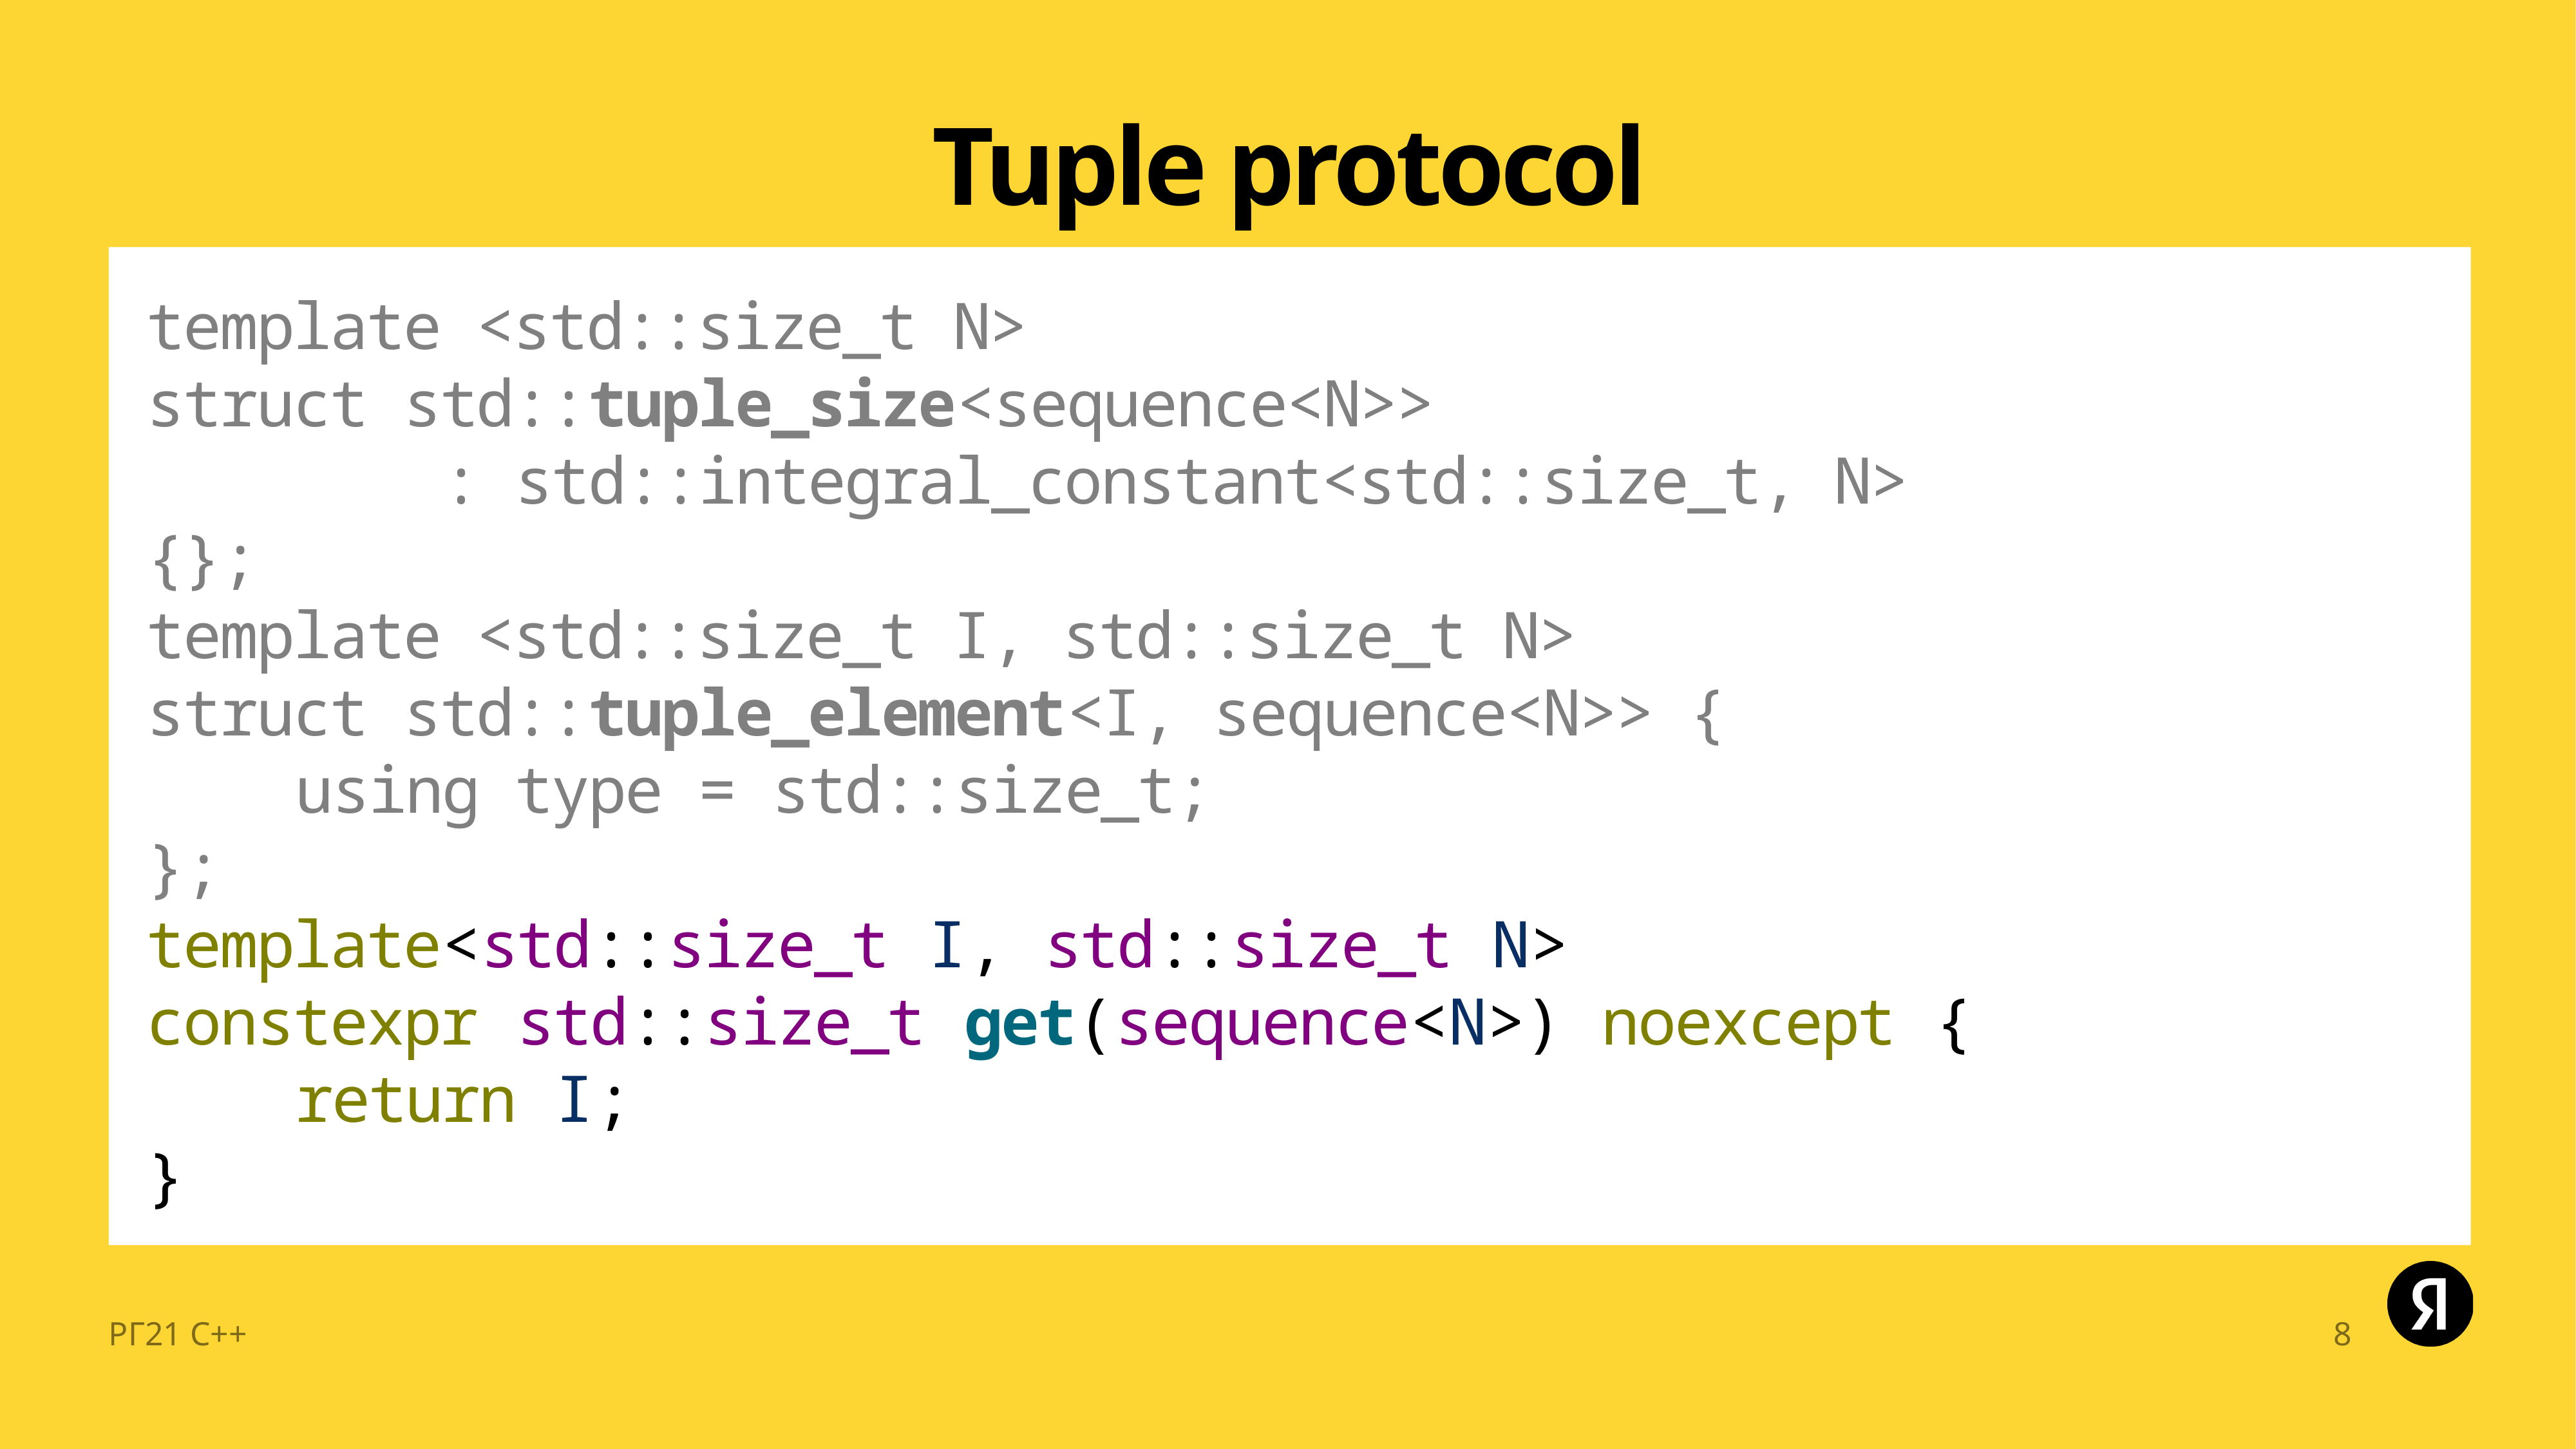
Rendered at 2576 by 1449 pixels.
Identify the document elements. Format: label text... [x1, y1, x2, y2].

title Tuple protocol [106, 101, 2473, 228]
picture [2387, 1261, 2474, 1347]
list template <std::size_t N> struct std::tuple_size<sequence<N>> : std::integral_constant<std::size_t, N> {}; template <std::size_t I, std::size_t N> struct std::tuple_element<I, sequence<N>> { using type = std::size_t; }; template<std::size_t I, std::size_t N> constexpr std::size_t get(sequence<N>) noexcept { return I; } [108, 247, 2471, 1245]
